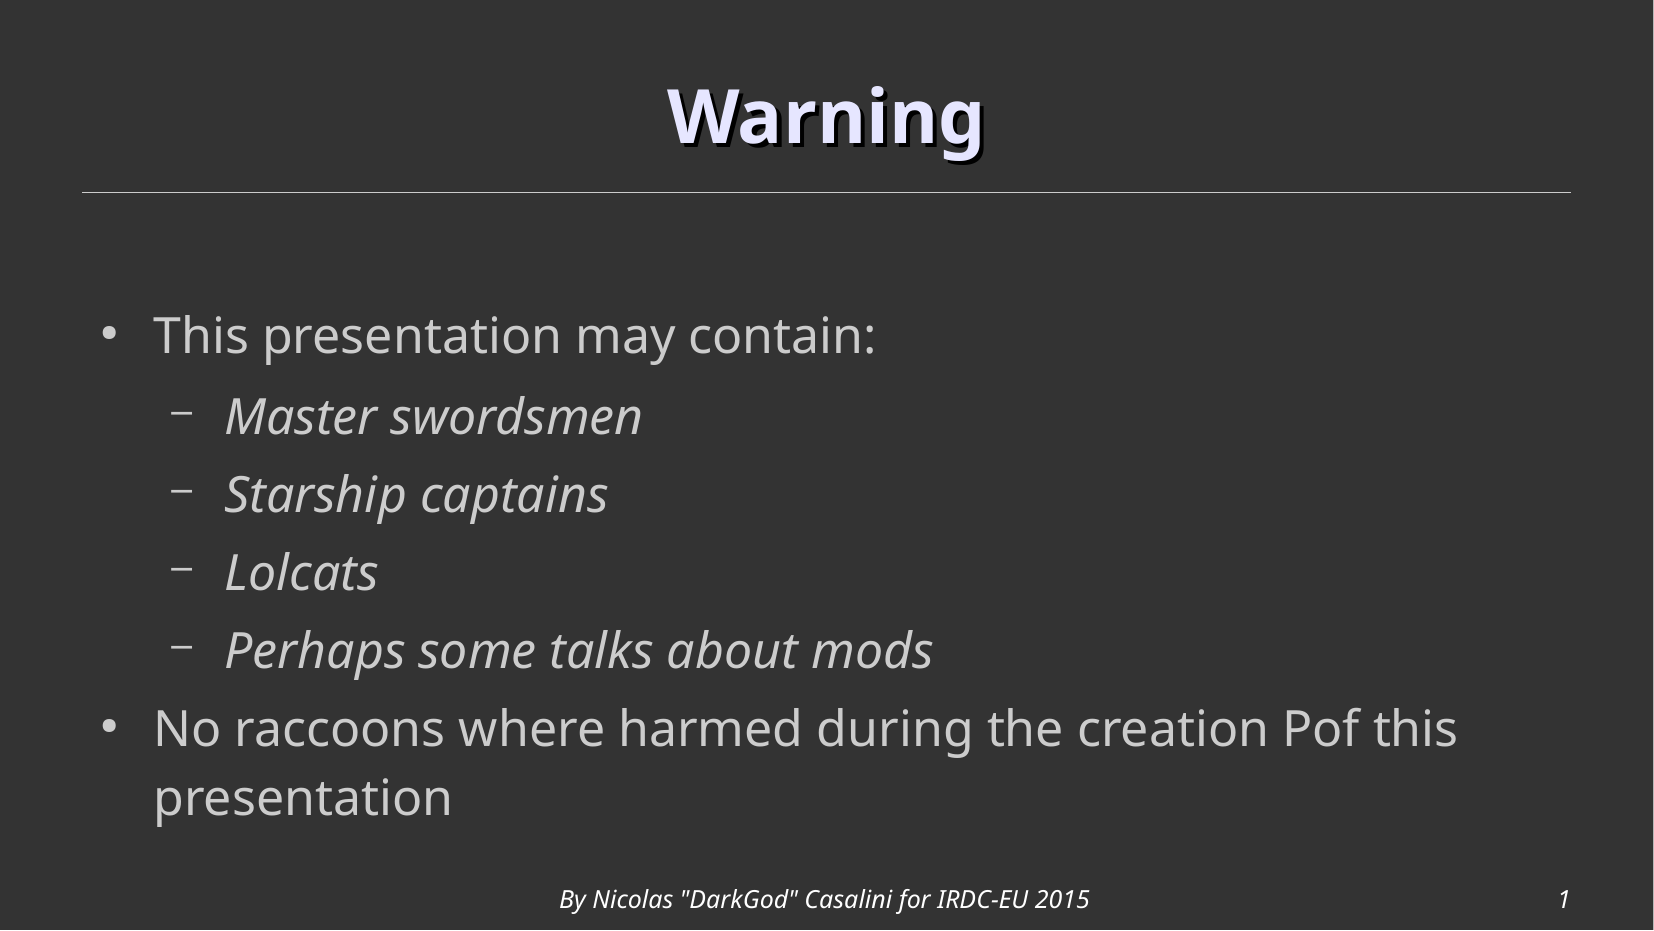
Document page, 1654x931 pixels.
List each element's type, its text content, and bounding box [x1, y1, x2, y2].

title Warning [82, 37, 1571, 193]
list This presentation may contain: Master swordsmen Starship captains Lolcats Perhaps some talks about mods No raccoons where harmed during the creation Pof this presentation [82, 300, 1571, 931]
